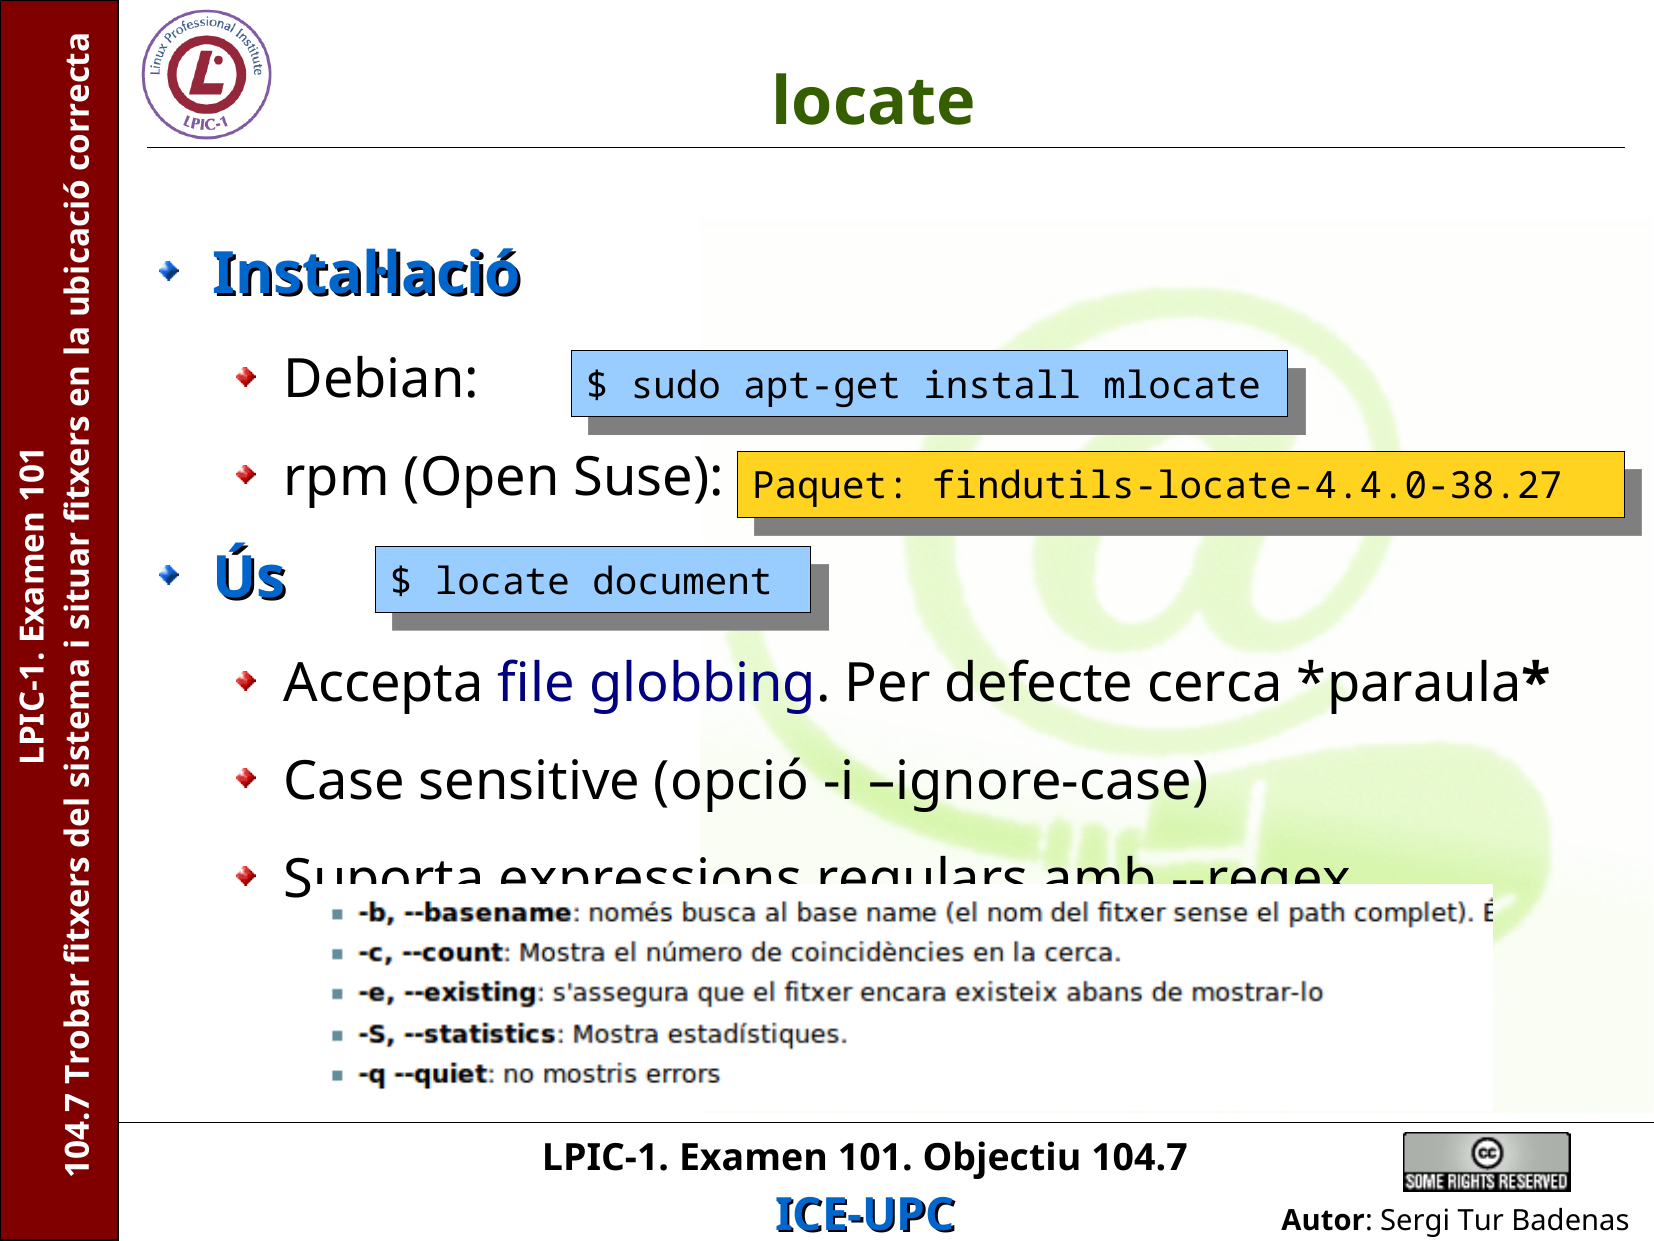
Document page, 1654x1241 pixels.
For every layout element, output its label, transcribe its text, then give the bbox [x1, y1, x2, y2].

title locate [129, 55, 1619, 142]
text_box $ locate document [375, 546, 811, 611]
text_box Paquet: findutils-locate-4.4.0-38.27 [737, 451, 1625, 516]
list Instal·lació Debian: rpm (Open Suse): Ús Accepta file globbing. Per defecte cerca *paraula* Case sensitive (opció -i –ignore-case) Suporta expressions regulars amb --regex [141, 231, 1630, 1066]
picture [1403, 1132, 1571, 1192]
text_box $ sudo apt-get install mlocate [571, 350, 1288, 415]
picture [315, 217, 1654, 1113]
picture [135, 5, 277, 55]
